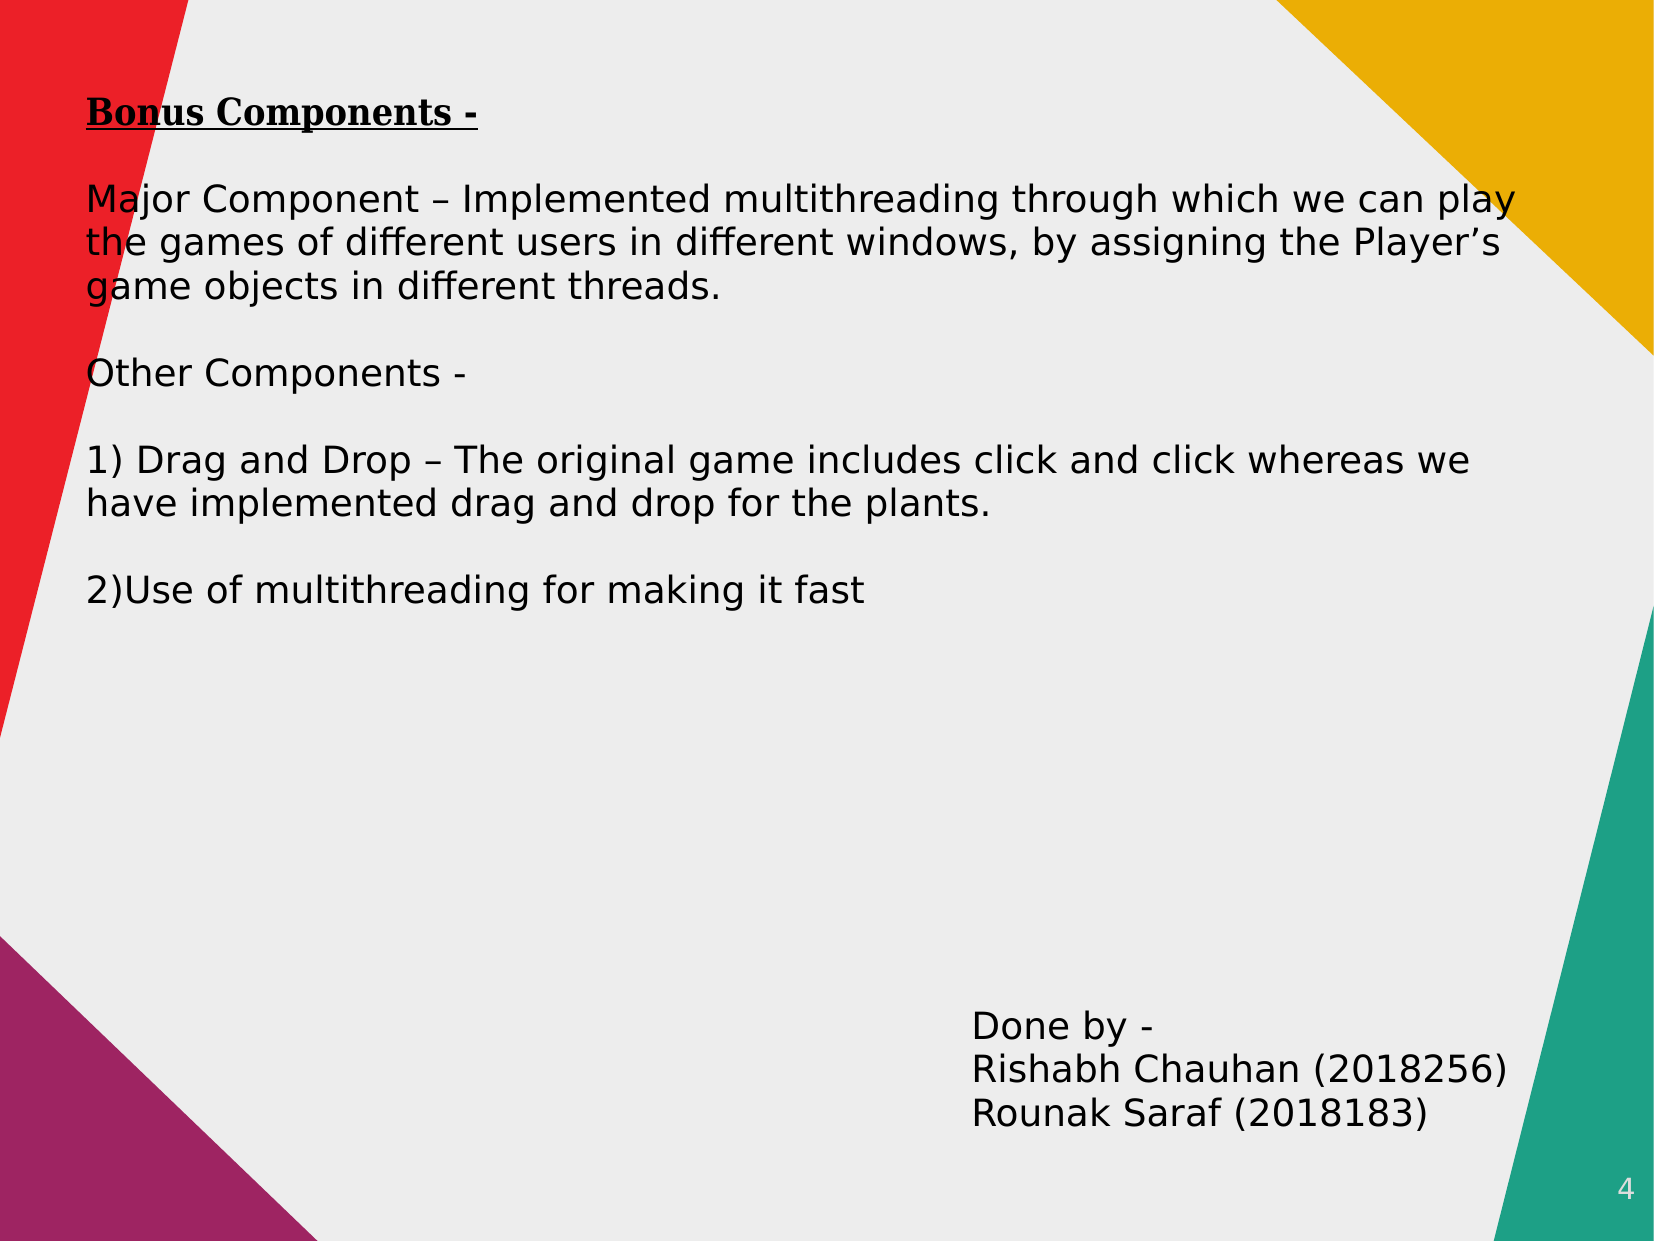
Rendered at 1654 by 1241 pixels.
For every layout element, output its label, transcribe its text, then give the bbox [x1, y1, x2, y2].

text_box Bonus Components - Major Component – Implemented multithreading through which we can play the games of different users in different windows, by assigning the Player’s game objects in different threads. Other Components - 1) Drag and Drop – The original game includes click and click whereas we have implemented drag and drop for the plants. 2)Use of multithreading for making it fast Done by - Rishabh Chauhan (2018256) Rounak Saraf (2018183) [70, 82, 1548, 1230]
